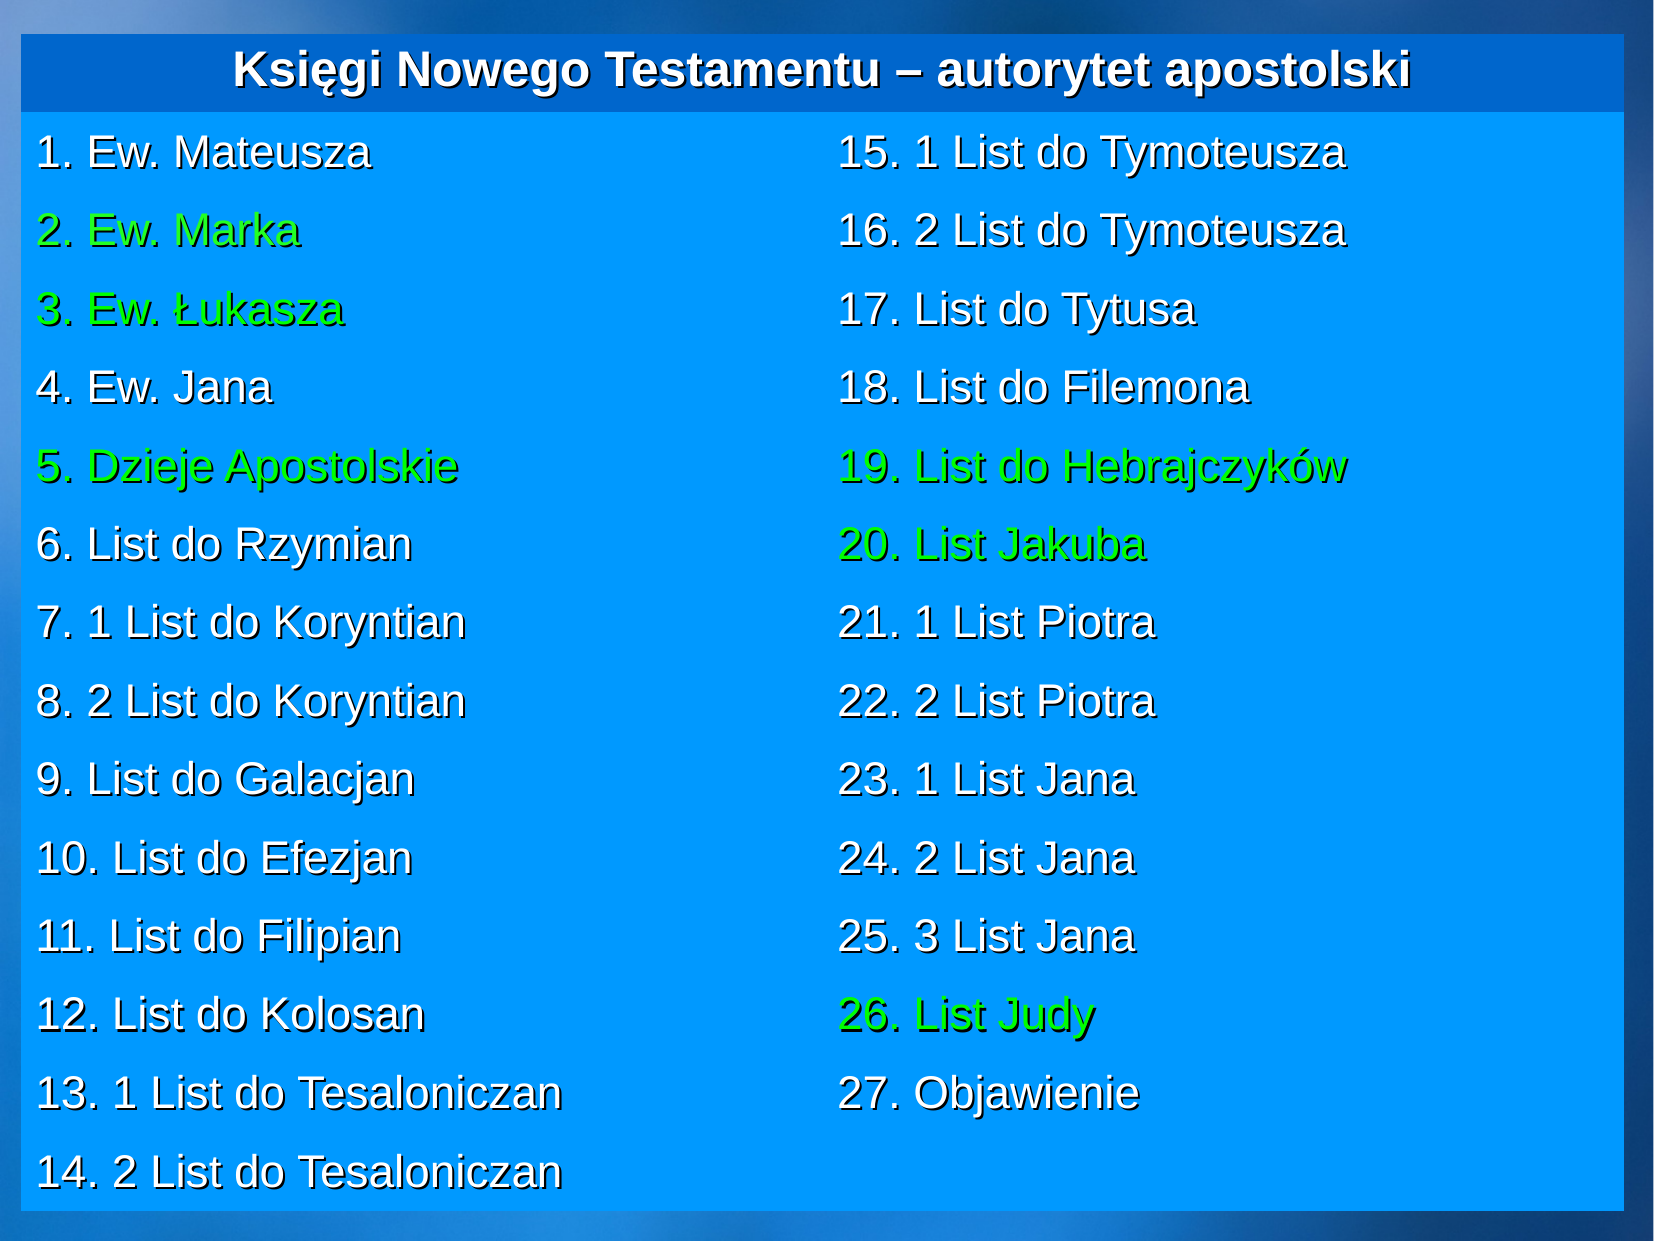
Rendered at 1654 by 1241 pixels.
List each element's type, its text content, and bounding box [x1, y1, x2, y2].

table_cell 18. List do Filemona [822, 347, 1624, 426]
table_cell 27. Objawienie [822, 1053, 1624, 1132]
table_cell 13. 1 List do Tesaloniczan [21, 1053, 822, 1132]
table_cell 19. List do Hebrajczyków [822, 426, 1624, 504]
table_cell 7. 1 List do Koryntian [21, 583, 822, 661]
table_cell 4. Ew. Jana [21, 347, 822, 426]
table_cell 3. Ew. Łukasza [21, 269, 822, 347]
table_cell 1. Ew. Mateusza [21, 112, 822, 191]
table_cell 9. List do Galacjan [21, 740, 822, 818]
table_cell 26. List Judy [822, 975, 1624, 1053]
picture [0, 0, 1654, 1241]
table_cell [822, 1132, 1624, 1211]
table_cell 24. 2 List Jana [822, 818, 1624, 896]
table_cell 11. List do Filipian [21, 896, 822, 975]
table_cell 25. 3 List Jana [822, 896, 1624, 975]
table_cell 8. 2 List do Koryntian [21, 661, 822, 740]
table_cell 23. 1 List Jana [822, 740, 1624, 818]
table_cell 17. List do Tytusa [822, 269, 1624, 347]
table_cell 20. List Jakuba [822, 504, 1624, 583]
table_cell 22. 2 List Piotra [822, 661, 1624, 740]
table_cell 16. 2 List do Tymoteusza [822, 191, 1624, 269]
table_cell 5. Dzieje Apostolskie [21, 426, 822, 504]
table_cell 14. 2 List do Tesaloniczan [21, 1132, 822, 1211]
table_cell 2. Ew. Marka [21, 191, 822, 269]
table_cell 12. List do Kolosan [21, 975, 822, 1053]
table_cell 15. 1 List do Tymoteusza [822, 112, 1624, 191]
table_cell 10. List do Efezjan [21, 818, 822, 896]
table_cell 21. 1 List Piotra [822, 583, 1624, 661]
table_header Księgi Nowego Testamentu – autorytet apostolski [21, 34, 1624, 112]
table_cell 6. List do Rzymian [21, 504, 822, 583]
